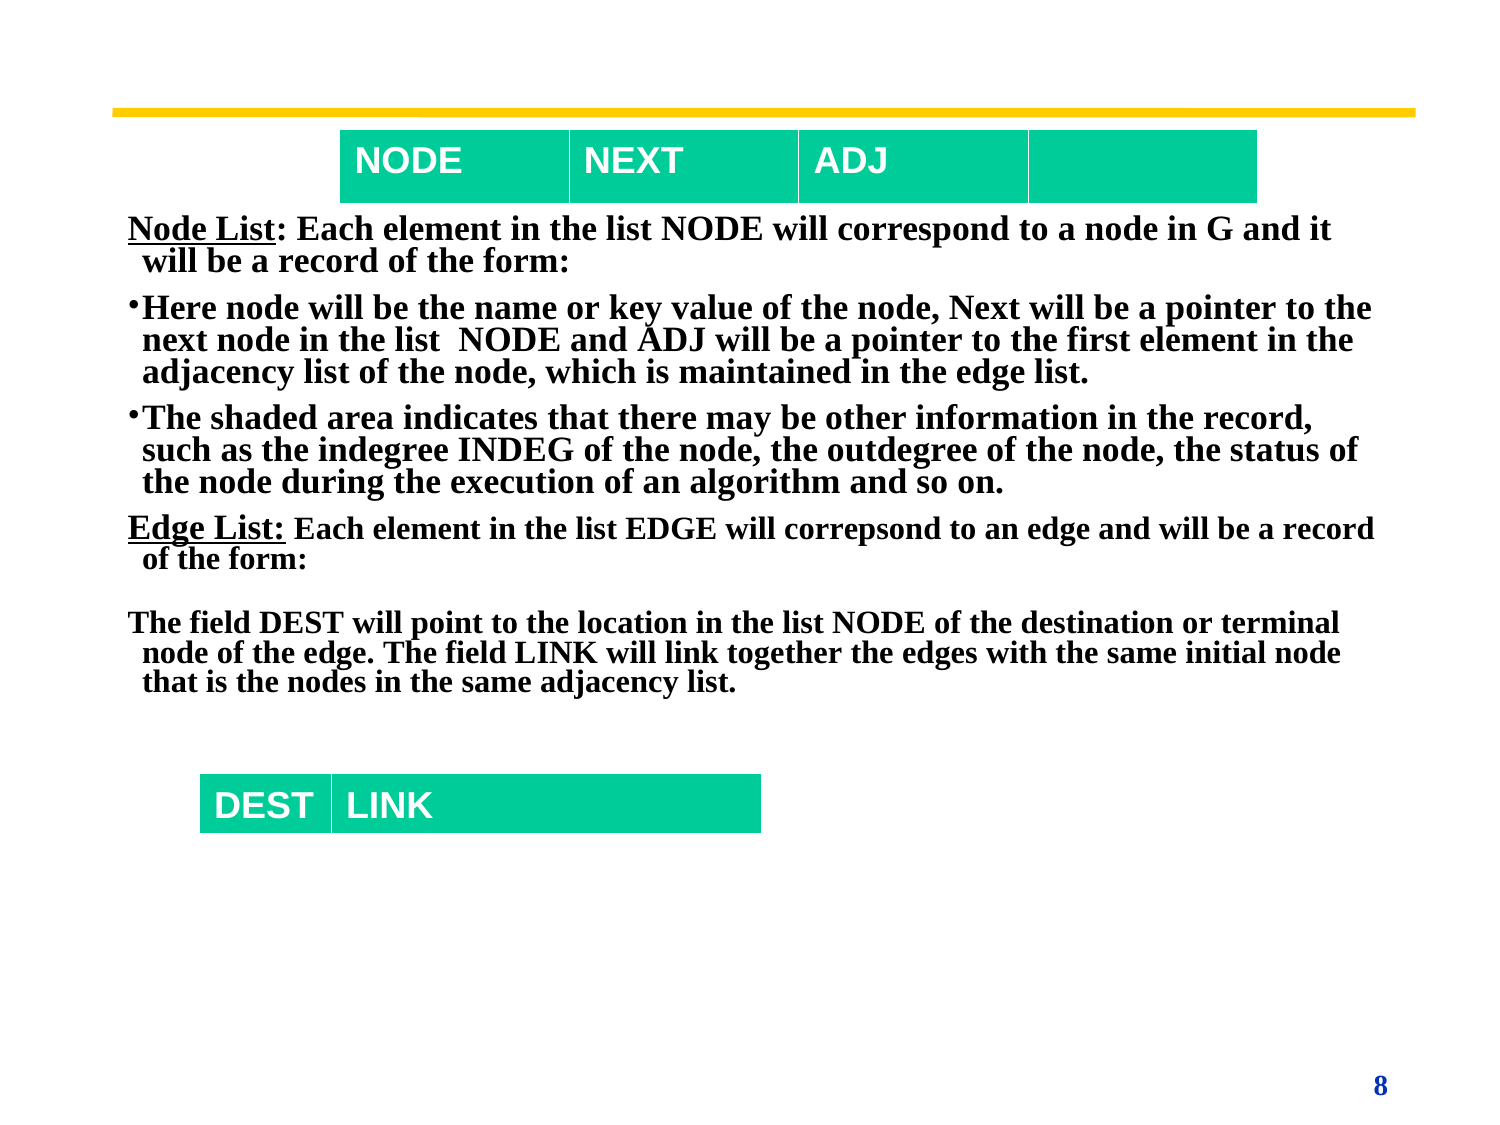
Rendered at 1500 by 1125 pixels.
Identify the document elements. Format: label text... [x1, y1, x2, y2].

table_header [1029, 130, 1257, 203]
table_header NEXT [570, 130, 798, 203]
table_header DEST [200, 774, 331, 833]
table_header NODE [340, 130, 569, 203]
table_header LINK [332, 774, 761, 833]
list Node List: Each element in the list NODE will correspond to a node in G and it will be a record of the form: Here node will be the name or key value of the node, Next will be a pointer to the next node in the list NODE and ADJ will be a pointer to the first element in the adjacency list of the node, which is maintained in the edge list. The shaded area indicates that there may be other information in the record, such as the indegree INDEG of the node, the outdegree of the node, the status of the node during the execution of an algorithm and so on. Edge List: Each element in the list EDGE will correpsond to an edge and will be a record of the form: The field DEST will point to the location in the list NODE of the destination or terminal node of the edge. The field LINK will link together the edges with the same initial node that is the nodes in the same adjacency list. [117, 210, 1405, 806]
table_header ADJ [799, 130, 1028, 203]
